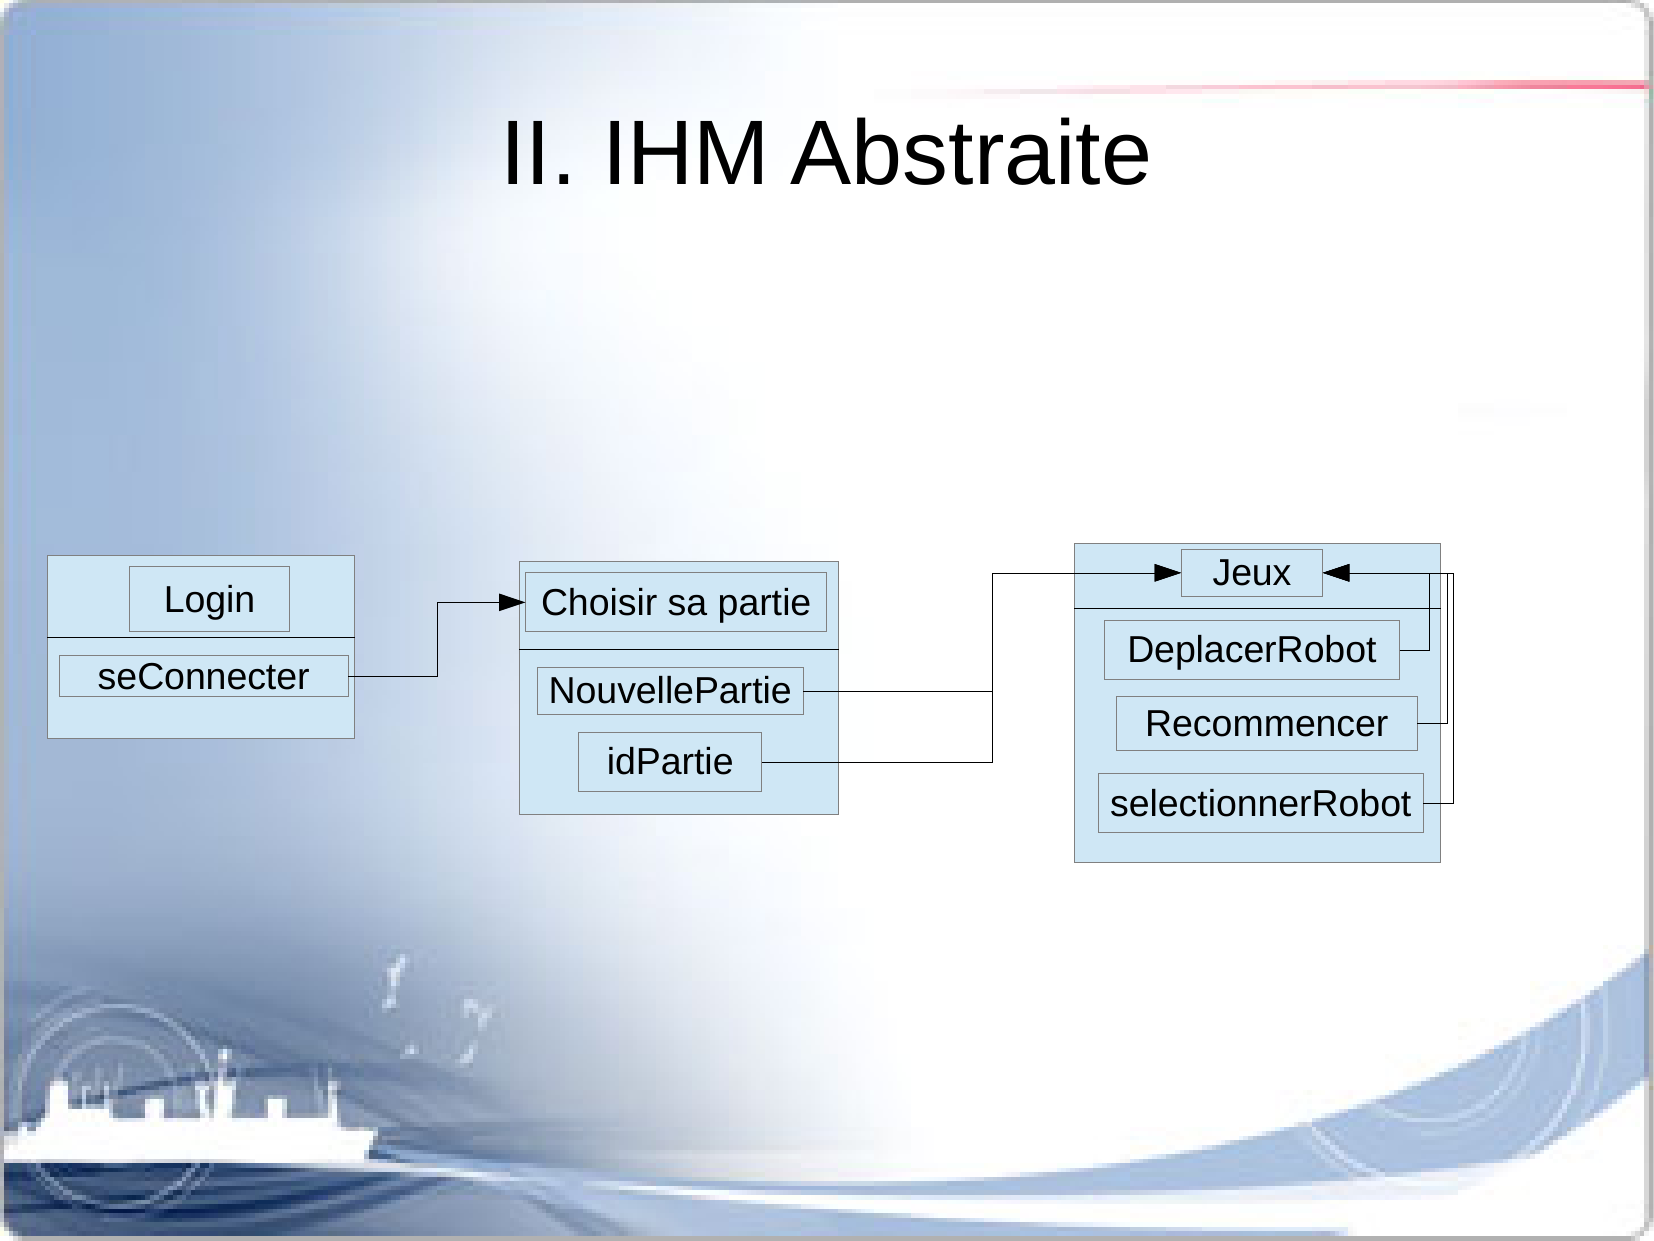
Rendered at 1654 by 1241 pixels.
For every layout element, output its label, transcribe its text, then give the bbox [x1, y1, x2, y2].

title II. IHM Abstraite [82, 49, 1571, 257]
text_box NouvellePartie [537, 667, 804, 715]
text_box DeplacerRobot [1104, 620, 1400, 680]
text_box [1074, 574, 1429, 608]
text_box seConnecter [59, 655, 349, 697]
text_box [1430, 574, 1441, 608]
text_box Choisir sa partie [525, 572, 827, 632]
text_box [1074, 609, 1441, 863]
picture [0, 0, 1654, 1241]
text_box [47, 638, 355, 739]
text_box Login [129, 566, 290, 632]
text_box [519, 561, 839, 649]
text_box Jeux [1181, 549, 1323, 597]
text_box [519, 650, 839, 815]
text_box idPartie [578, 732, 762, 792]
text_box selectionnerRobot [1098, 773, 1424, 833]
text_box [1074, 543, 1441, 573]
text_box [47, 555, 355, 637]
text_box Recommencer [1116, 696, 1418, 751]
